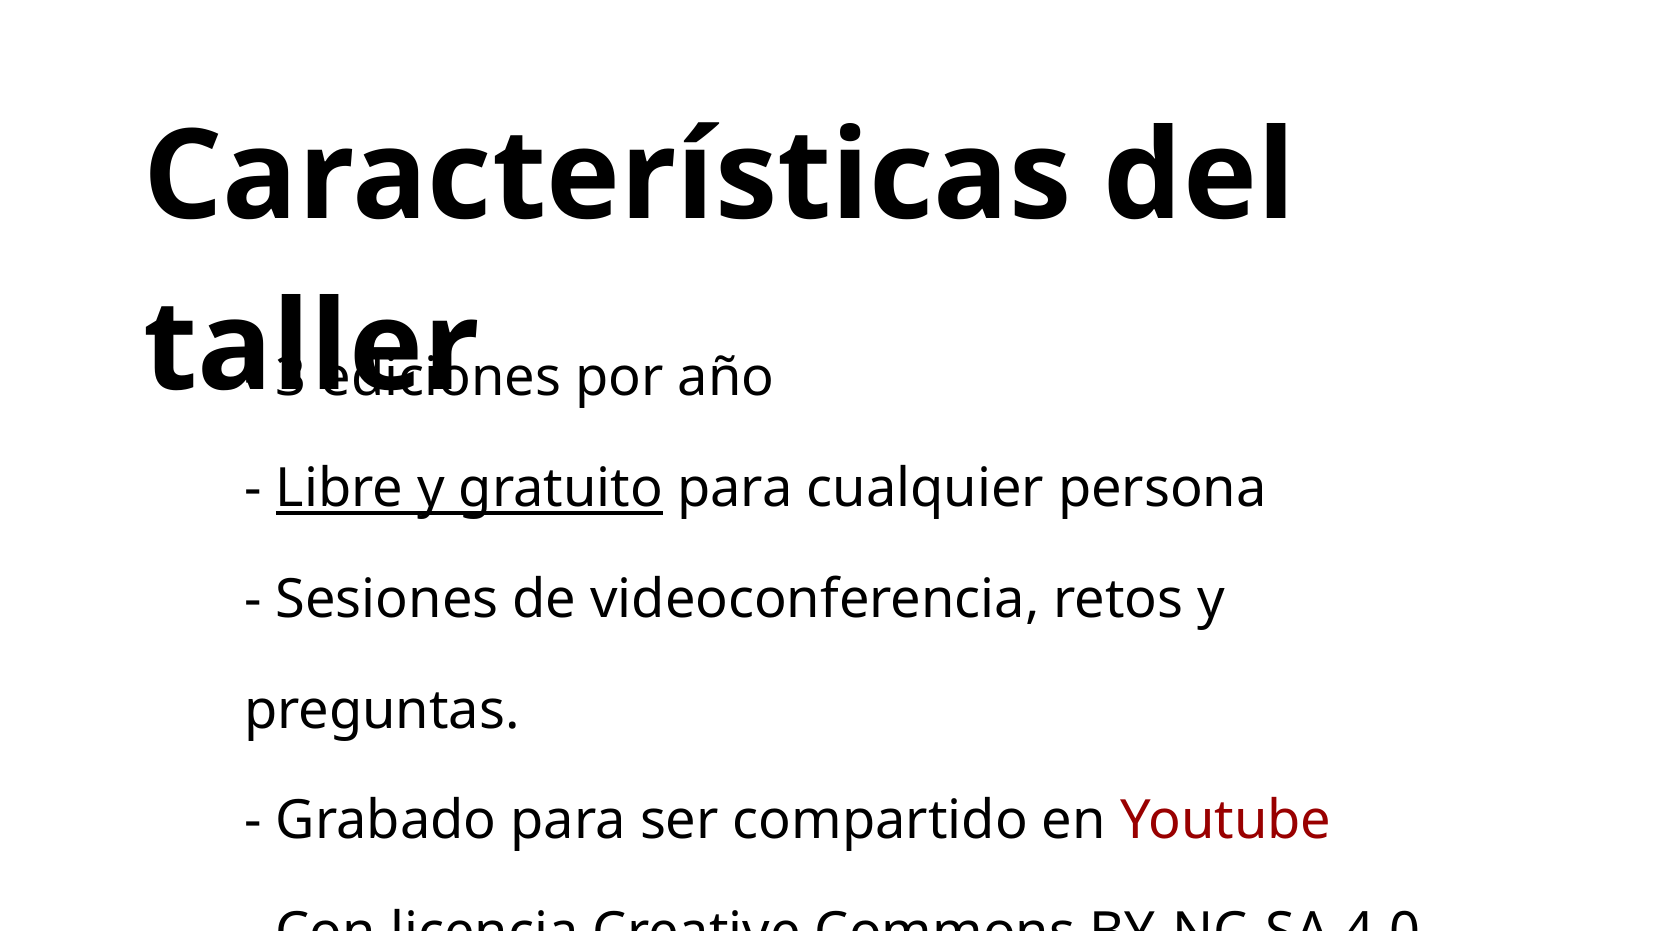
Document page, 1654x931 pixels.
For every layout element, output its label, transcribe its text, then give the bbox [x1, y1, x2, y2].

text_box Características del taller [128, 77, 1526, 218]
text_box - 3 ediciones por año - Libre y gratuito para cualquier persona - Sesiones de videoconferencia, retos y preguntas. - Grabado para ser compartido en Youtube - Con licencia Creative Commons BY-NC-SA 4.0 [229, 292, 1468, 715]
